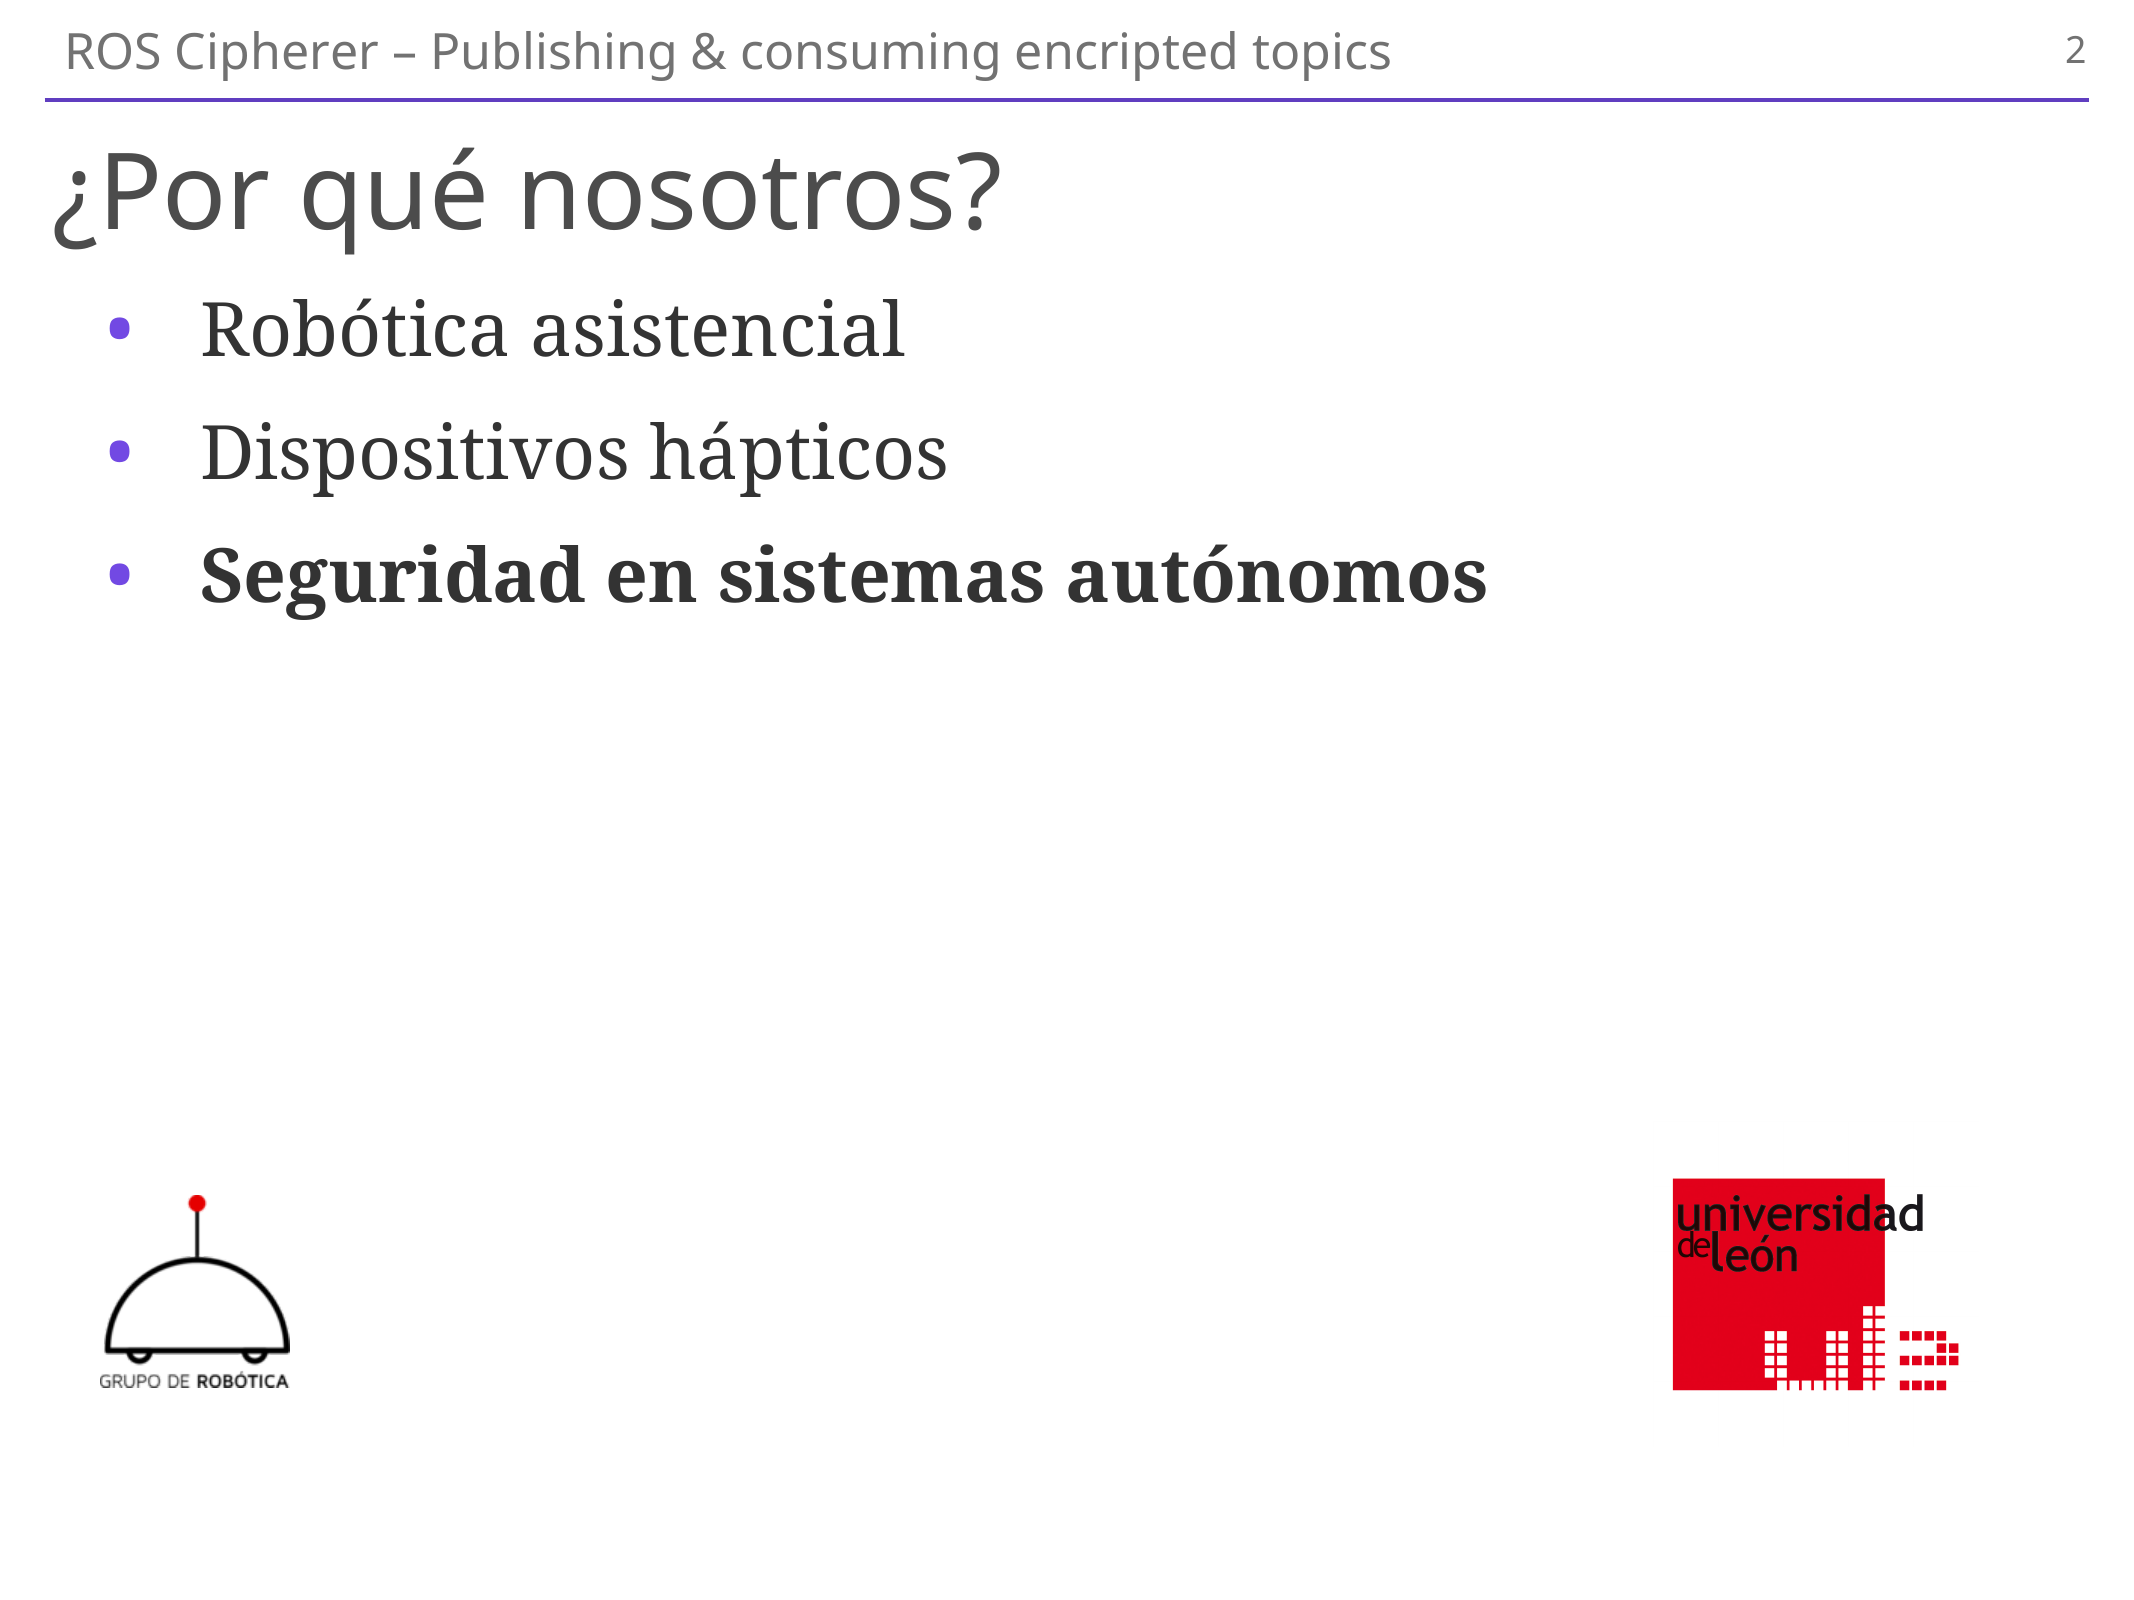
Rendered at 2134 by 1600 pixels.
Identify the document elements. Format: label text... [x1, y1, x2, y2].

list Robótica asistencial Dispositivos hápticos Seguridad en sistemas autónomos [54, 272, 2098, 1576]
picture [1653, 1121, 1979, 1447]
picture [100, 1195, 290, 1388]
text_box ROS Cipherer – Publishing & consuming encripted topics [37, 9, 2021, 91]
title ¿Por qué nosotros? [52, 113, 2096, 260]
